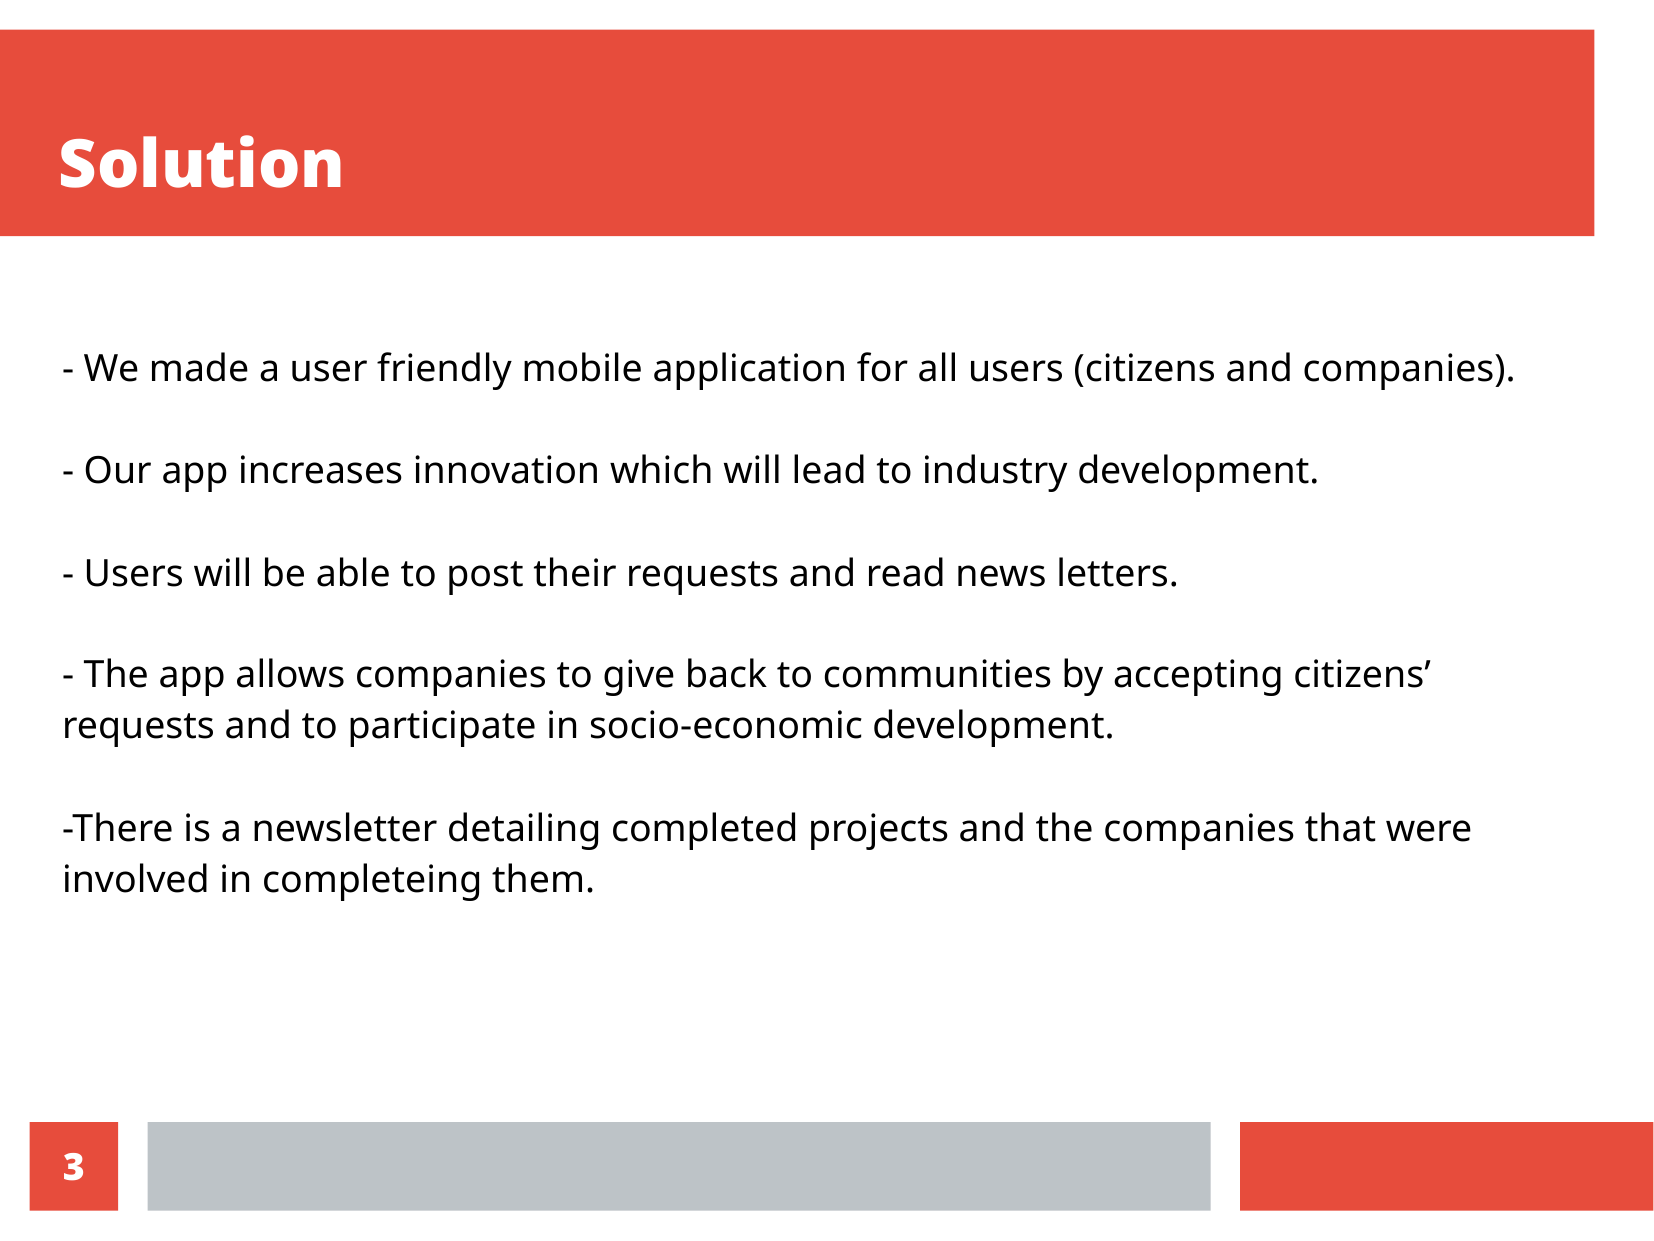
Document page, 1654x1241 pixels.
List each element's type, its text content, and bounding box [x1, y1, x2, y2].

text_box - We made a user friendly mobile application for all users (citizens and companies). - Our app increases innovation which will lead to industry development. - Users will be able to post their requests and read news letters. - The app allows companies to give back to communities by accepting citizens’ requests and to participate in socio-economic development. -There is a newsletter detailing completed projects and the companies that were involved in completeing them. [47, 283, 1560, 1063]
title Solution [59, 59, 1595, 207]
